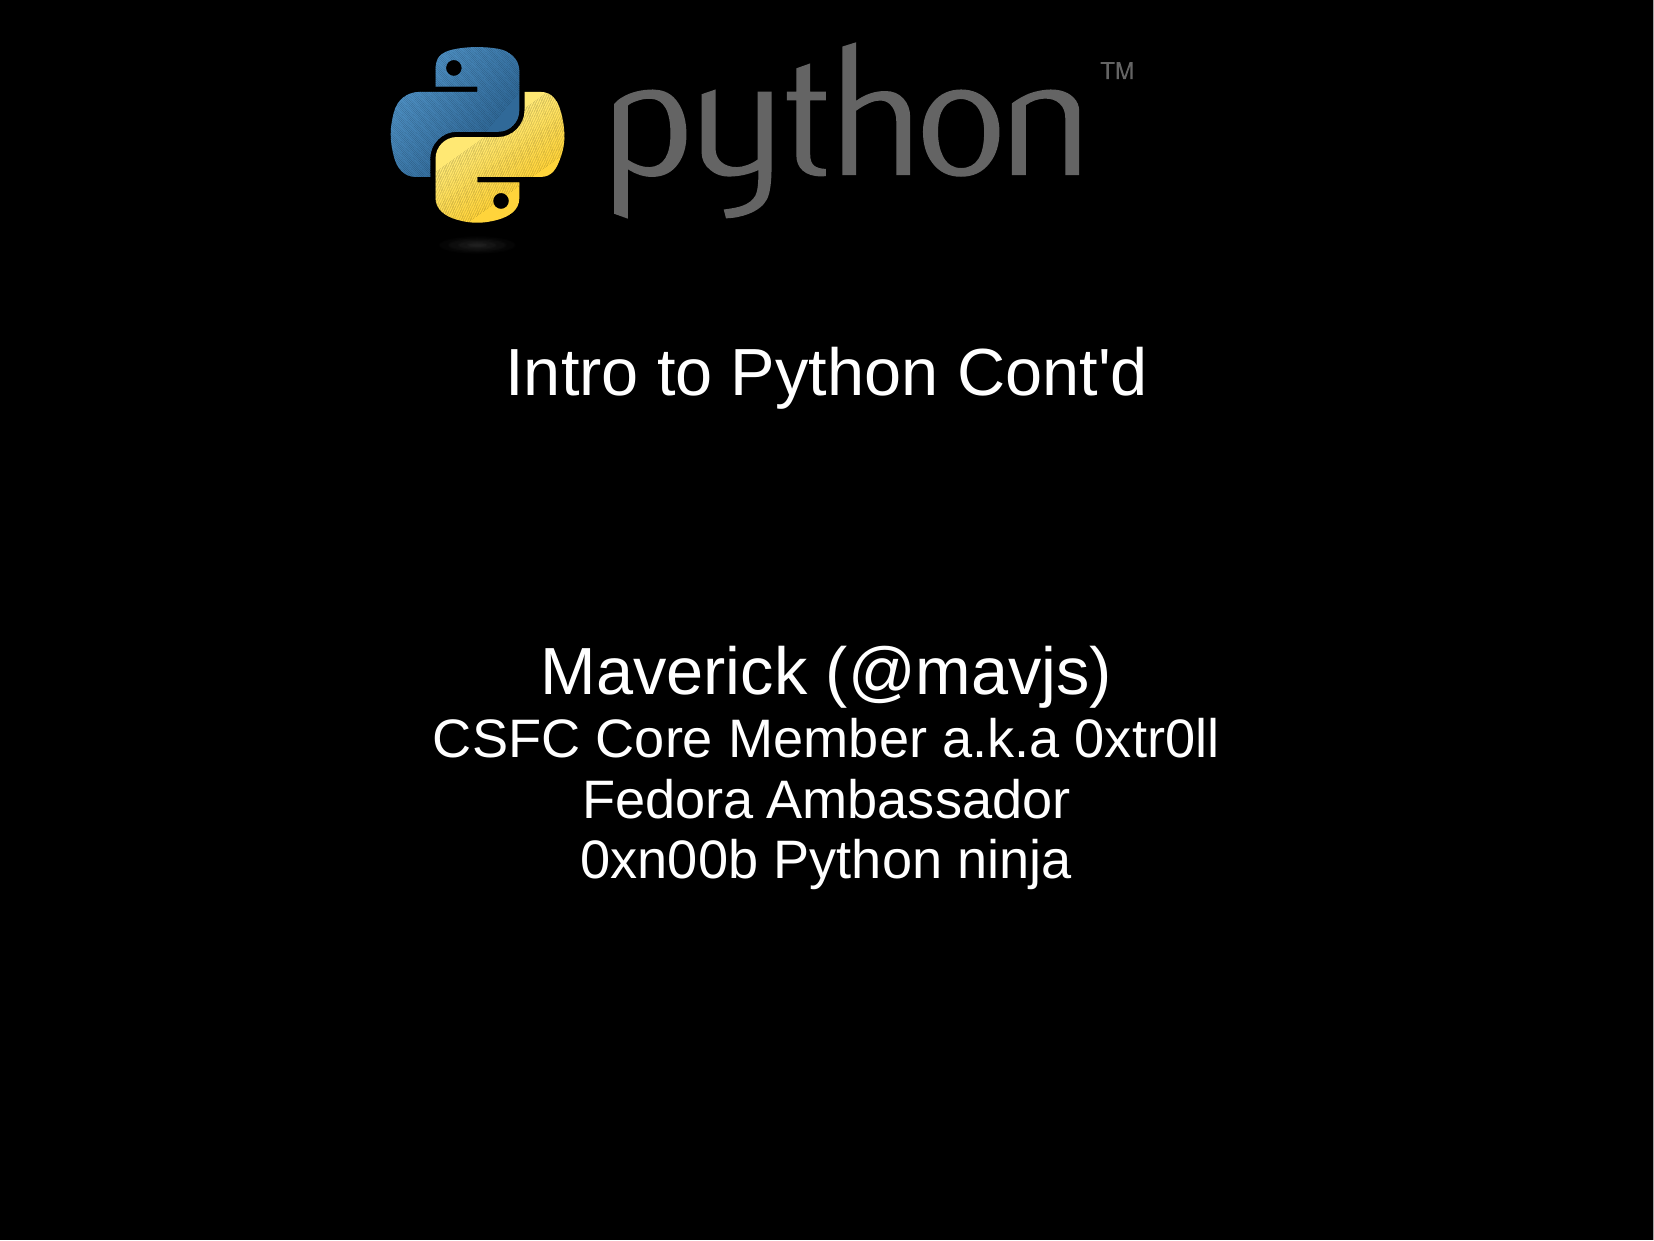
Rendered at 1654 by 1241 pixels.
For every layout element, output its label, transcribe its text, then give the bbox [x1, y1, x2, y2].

subtitle Intro to Python Cont'd Maverick (@mavjs) CSFC Core Member a.k.a 0xtr0ll Fedora Ambassador 0xn00b Python ninja [82, 290, 1571, 1010]
picture [381, 36, 1193, 278]
